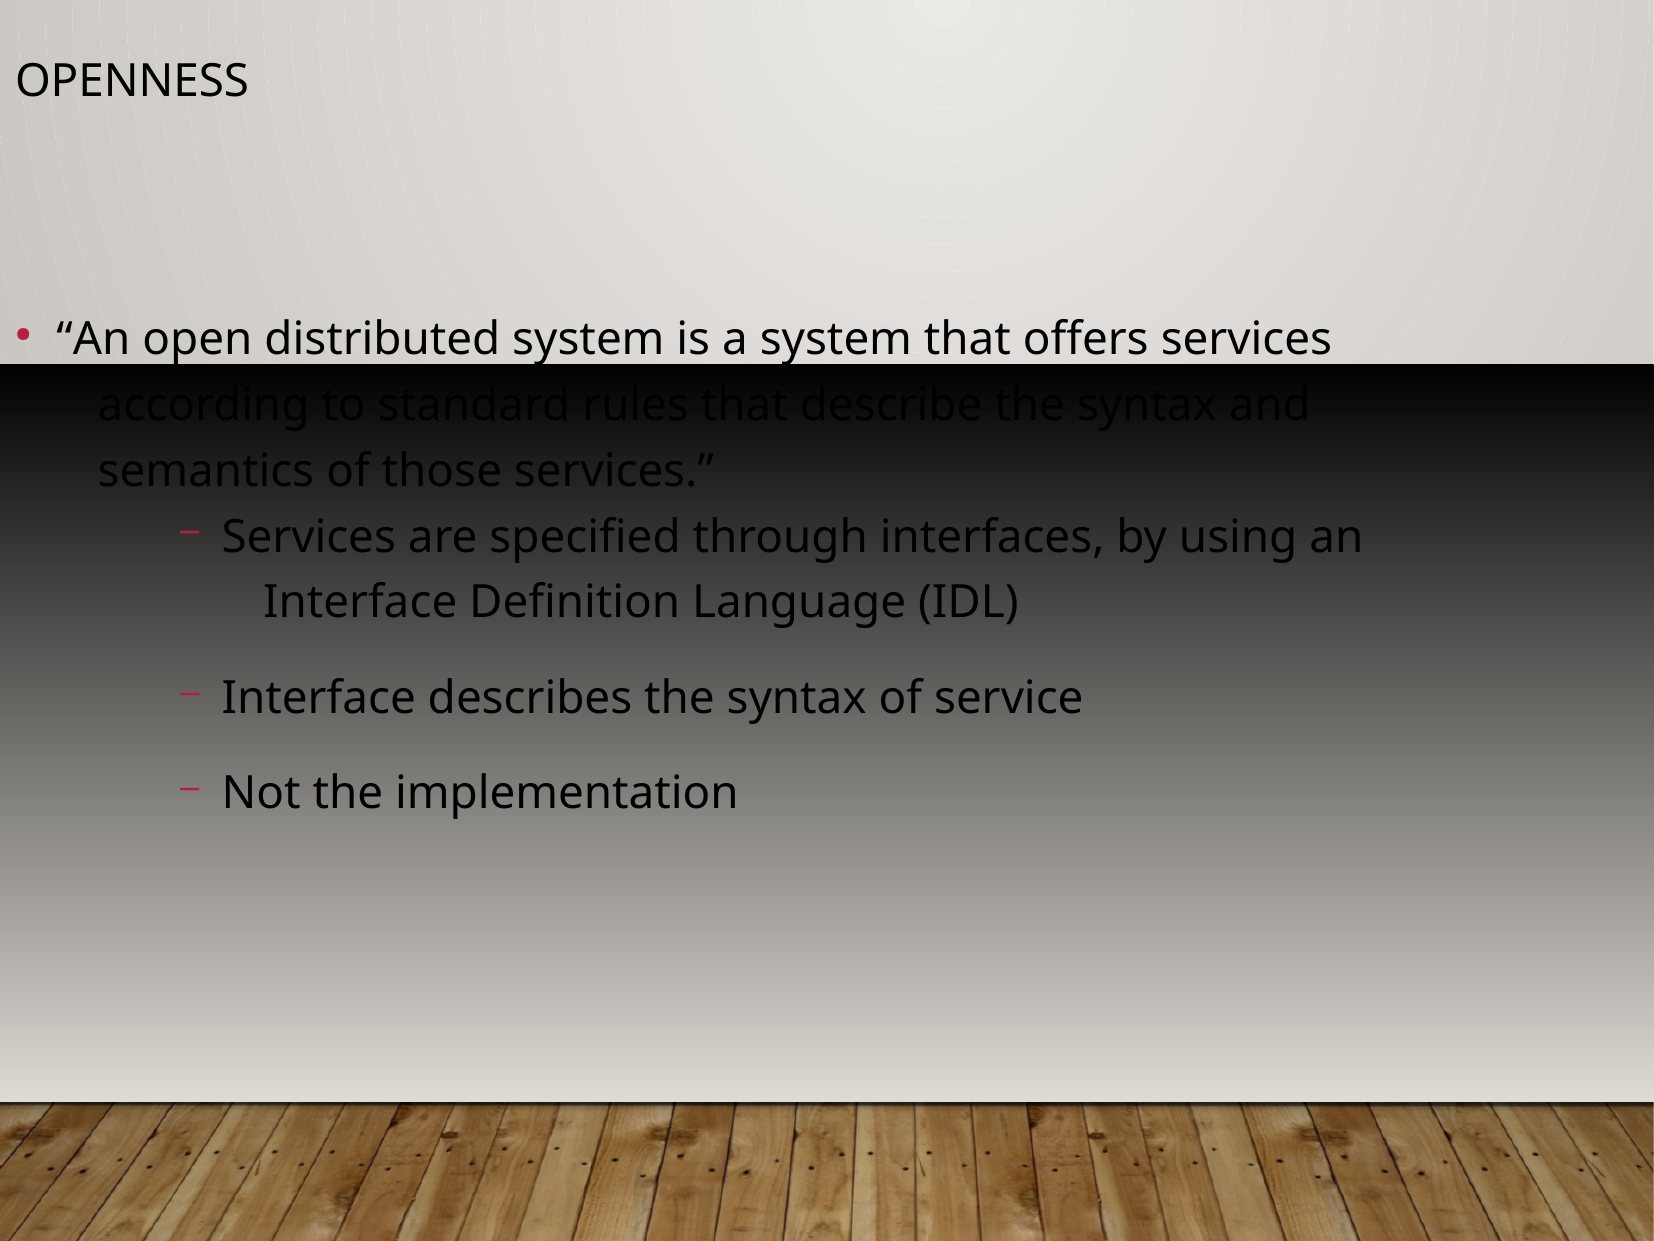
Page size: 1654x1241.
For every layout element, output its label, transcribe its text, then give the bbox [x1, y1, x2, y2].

title Openness [0, 49, 1489, 257]
list “An open distributed system is a system that offers services according to standard rules that describe the syntax and semantics of those services.” Services are specified through interfaces, by using an Interface Definition Language (IDL) Interface describes the syntax of service Not the implementation [0, 290, 1489, 1010]
